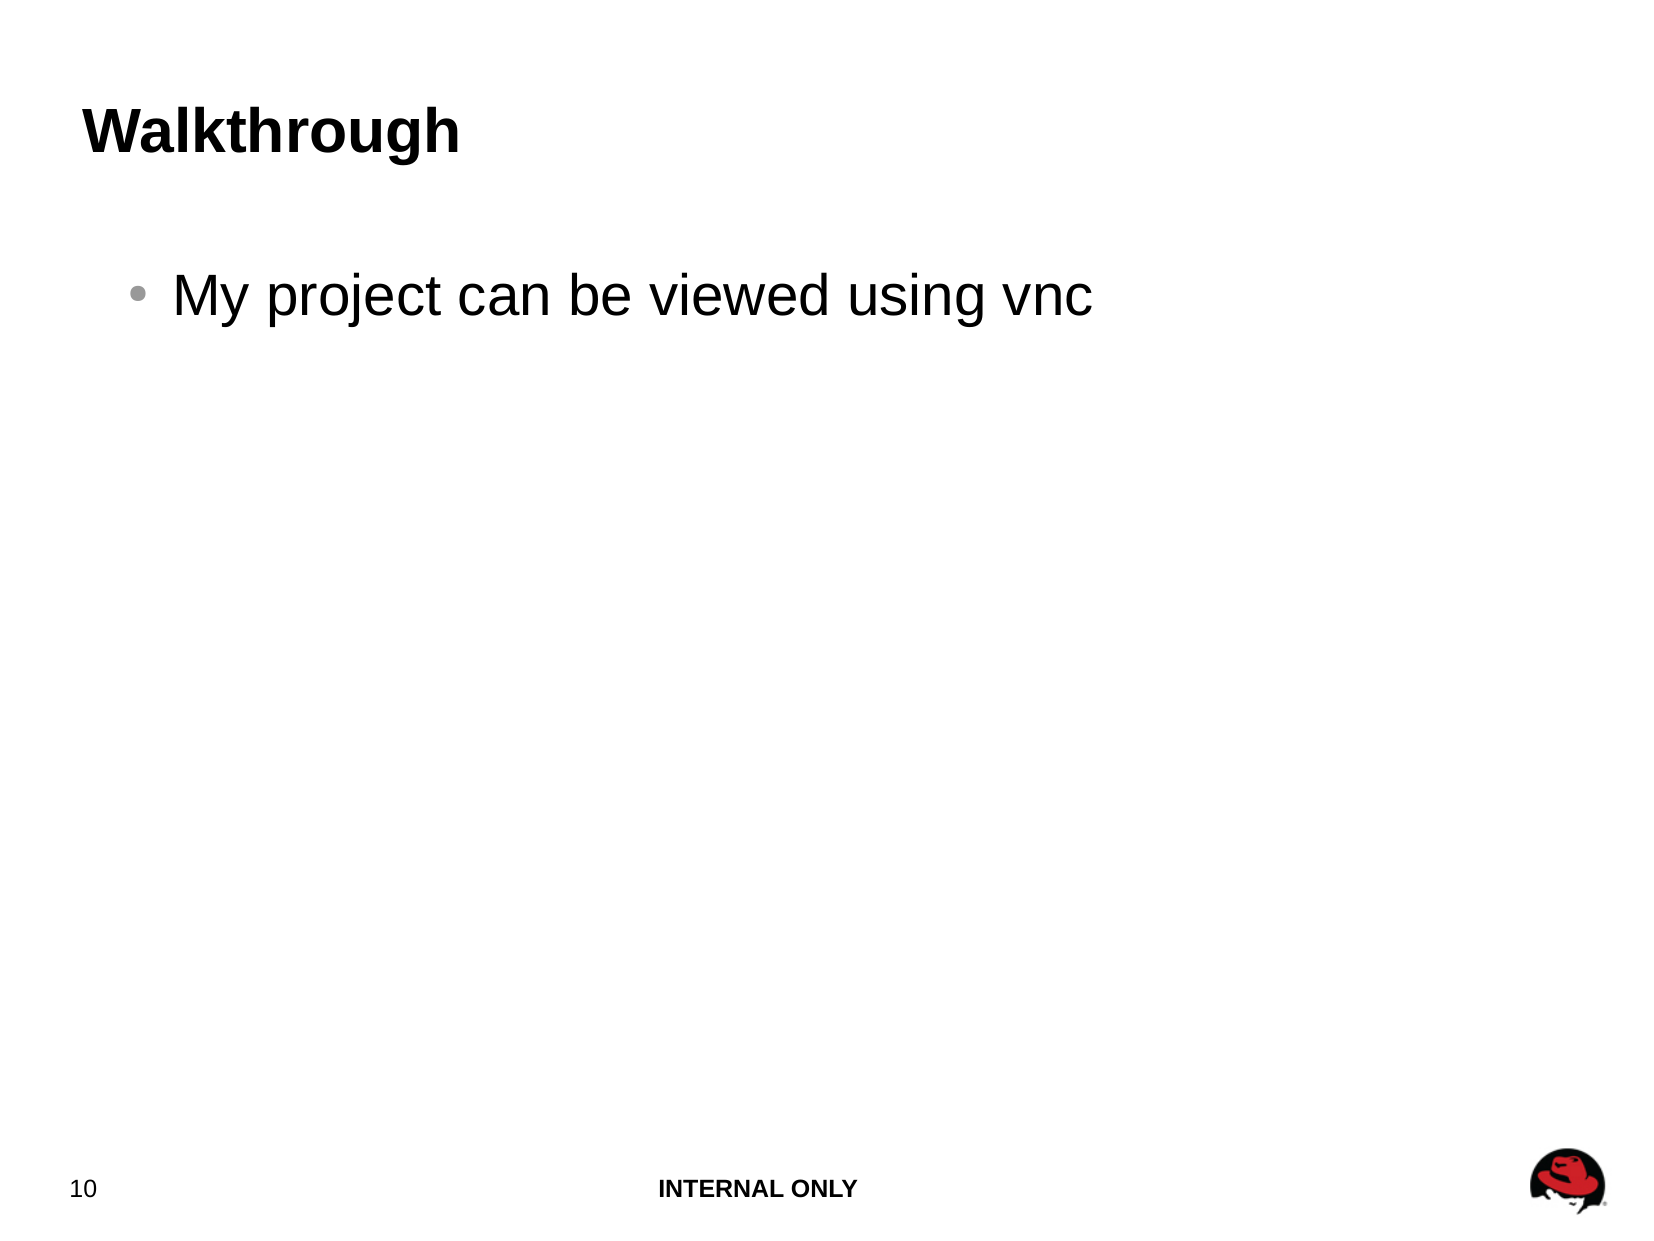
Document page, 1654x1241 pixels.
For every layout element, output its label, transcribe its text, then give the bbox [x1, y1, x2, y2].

list My project can be viewed using vnc [112, 262, 1601, 1042]
title Walkthrough [82, 37, 1571, 226]
picture [1529, 1146, 1613, 1224]
